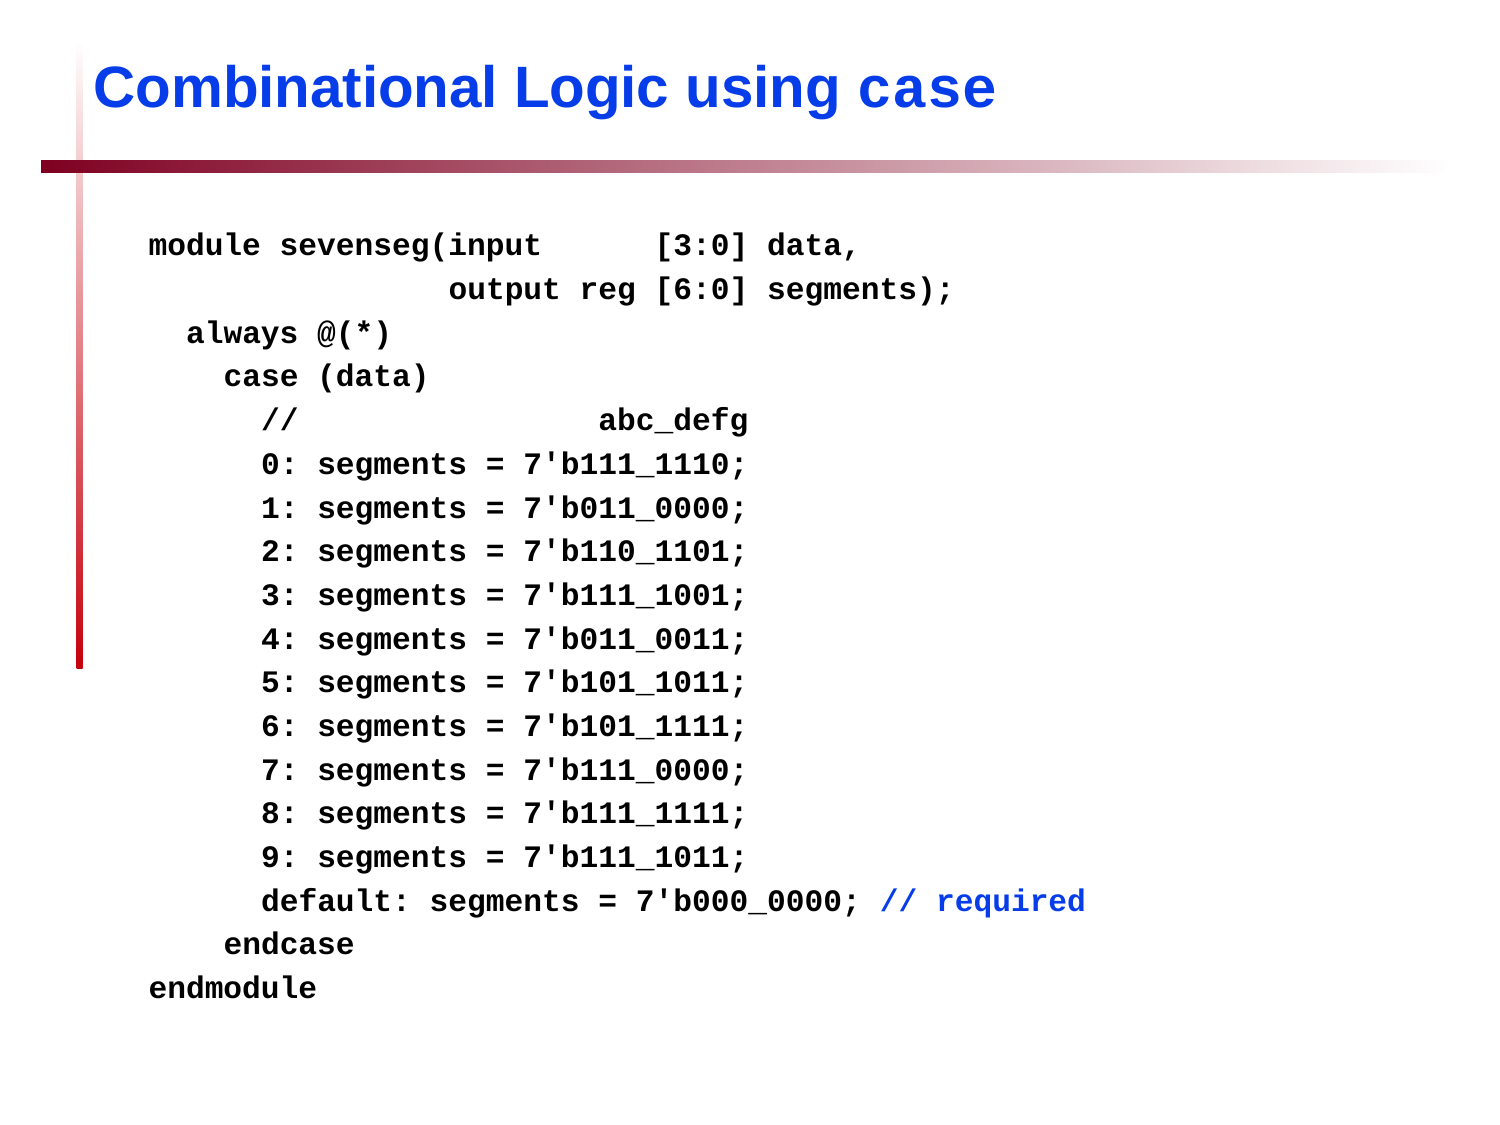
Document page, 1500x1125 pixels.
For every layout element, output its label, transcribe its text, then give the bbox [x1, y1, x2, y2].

title Combinational Logic using case [83, 54, 1472, 251]
text_box module sevenseg(input [3:0] data, output reg [6:0] segments); always @(*) case (data) // abc_defg 0: segments = 7'b111_1110; 1: segments = 7'b011_0000; 2: segments = 7'b110_1101; 3: segments = 7'b111_1001; 4: segments = 7'b011_0011; 5: segments = 7'b101_1011; 6: segments = 7'b101_1111; 7: segments = 7'b111_0000; 8: segments = 7'b111_1111; 9: segments = 7'b111_1011; default: segments = 7'b000_0000; // required endcase endmodule [133, 217, 1500, 1068]
